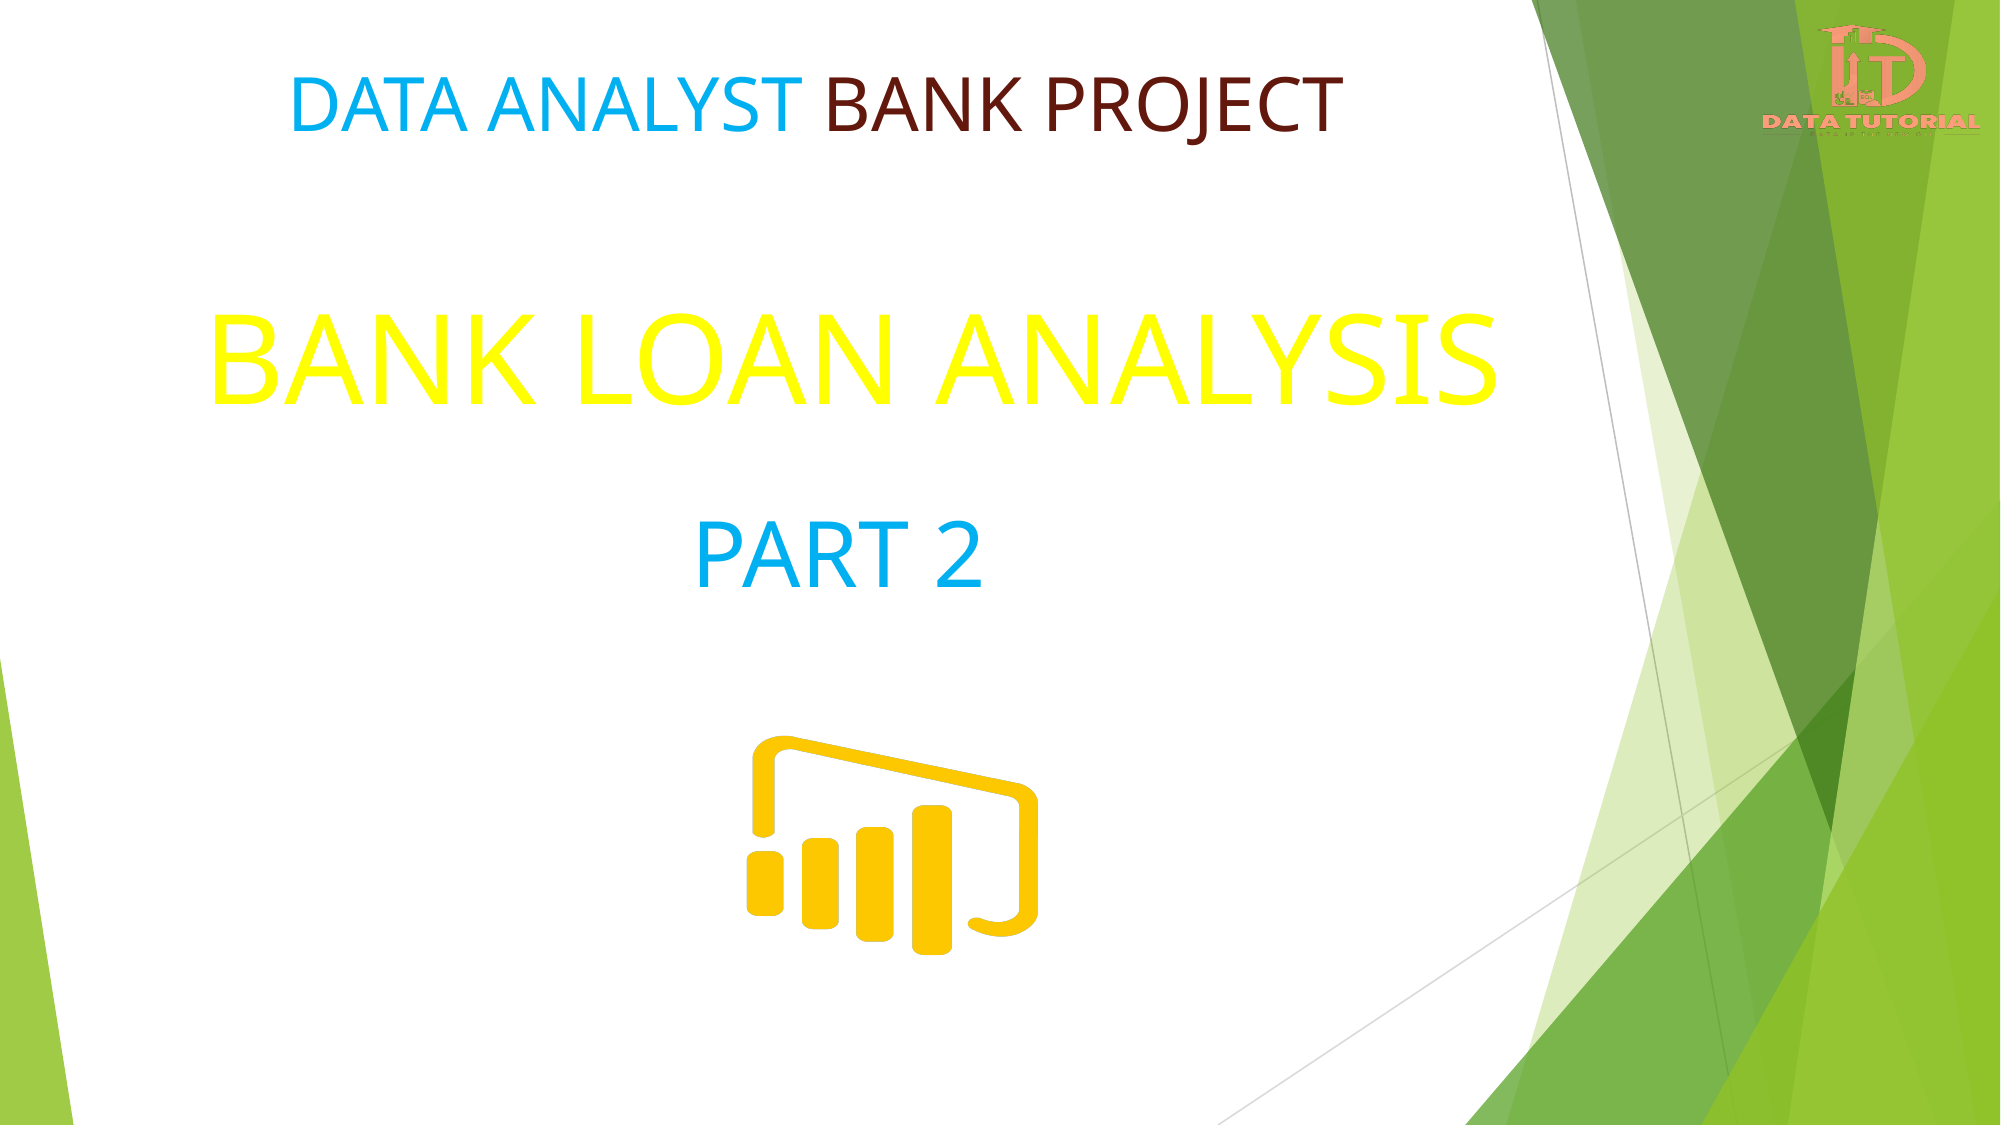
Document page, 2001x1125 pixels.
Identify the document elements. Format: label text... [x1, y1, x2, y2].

picture [592, 726, 1191, 964]
text_box POWER BI [438, 570, 1570, 738]
text_box PART 2 [676, 488, 1043, 615]
text_box DATA ANALYST BANK PROJECT [0, 48, 1824, 155]
text_box BANK LOAN ANALYSIS [0, 272, 1782, 440]
picture [1763, 25, 1980, 136]
